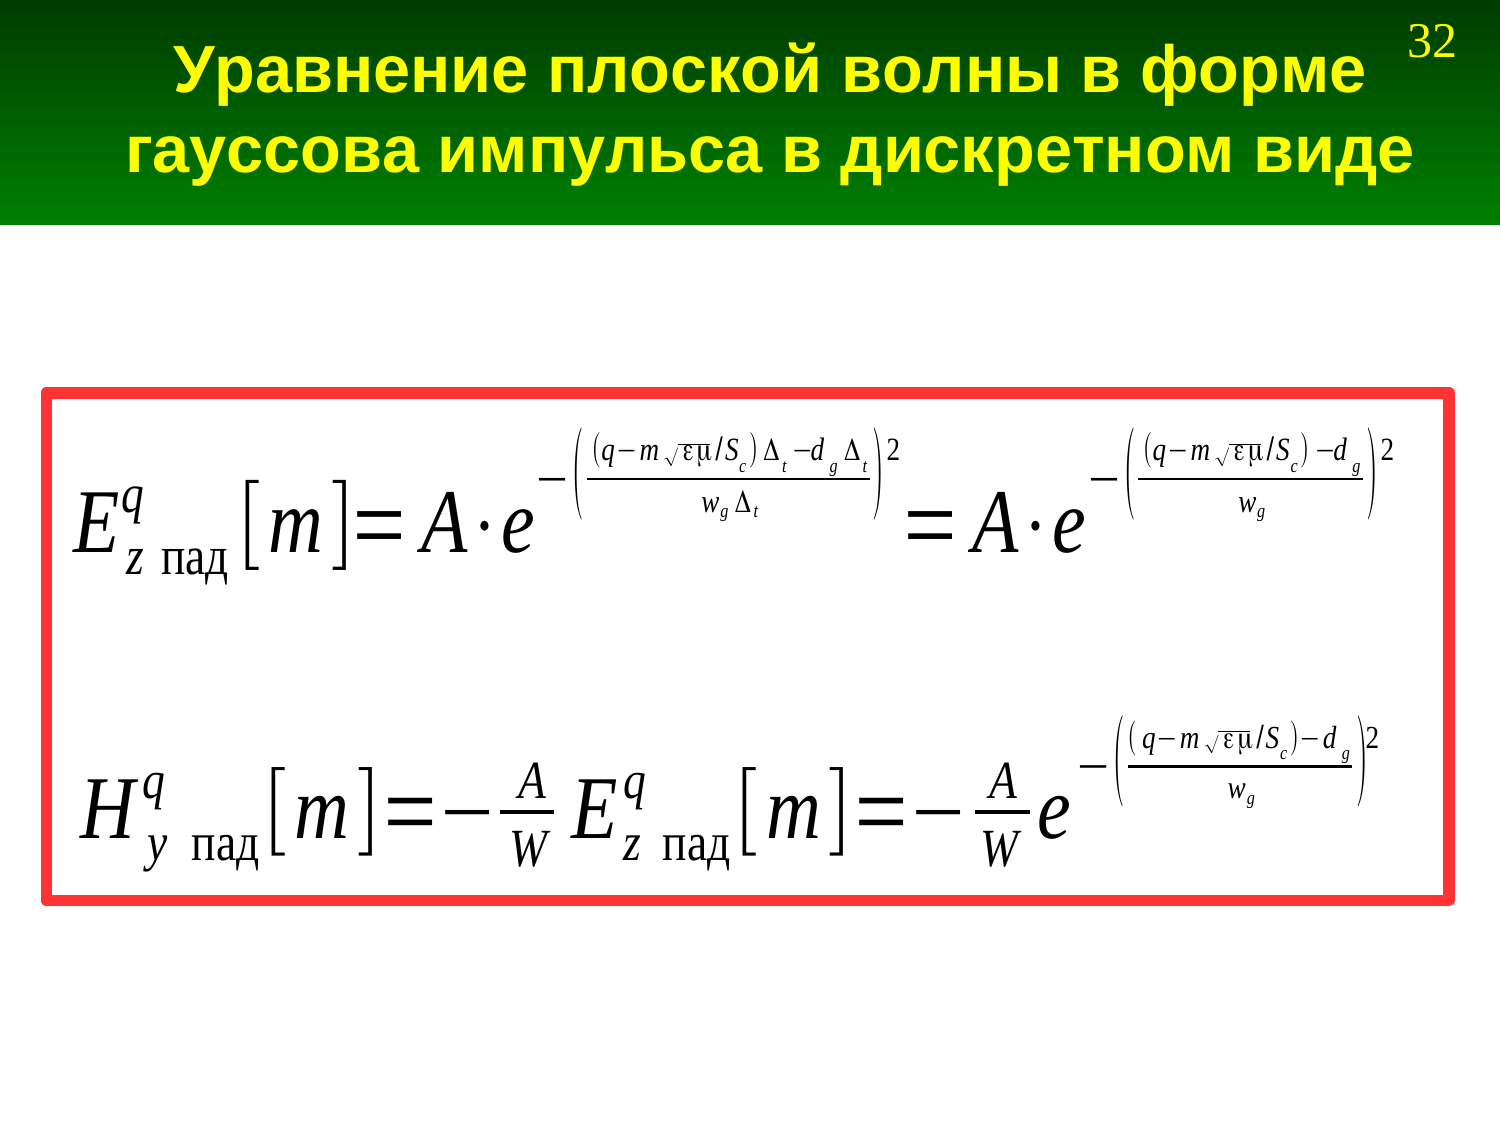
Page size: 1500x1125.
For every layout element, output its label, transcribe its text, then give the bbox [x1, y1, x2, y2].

chart [56, 714, 1401, 878]
chart [52, 426, 1412, 587]
title Уравнение плоской волны в форме гауссова импульса в дискретном виде [100, 7, 1441, 204]
